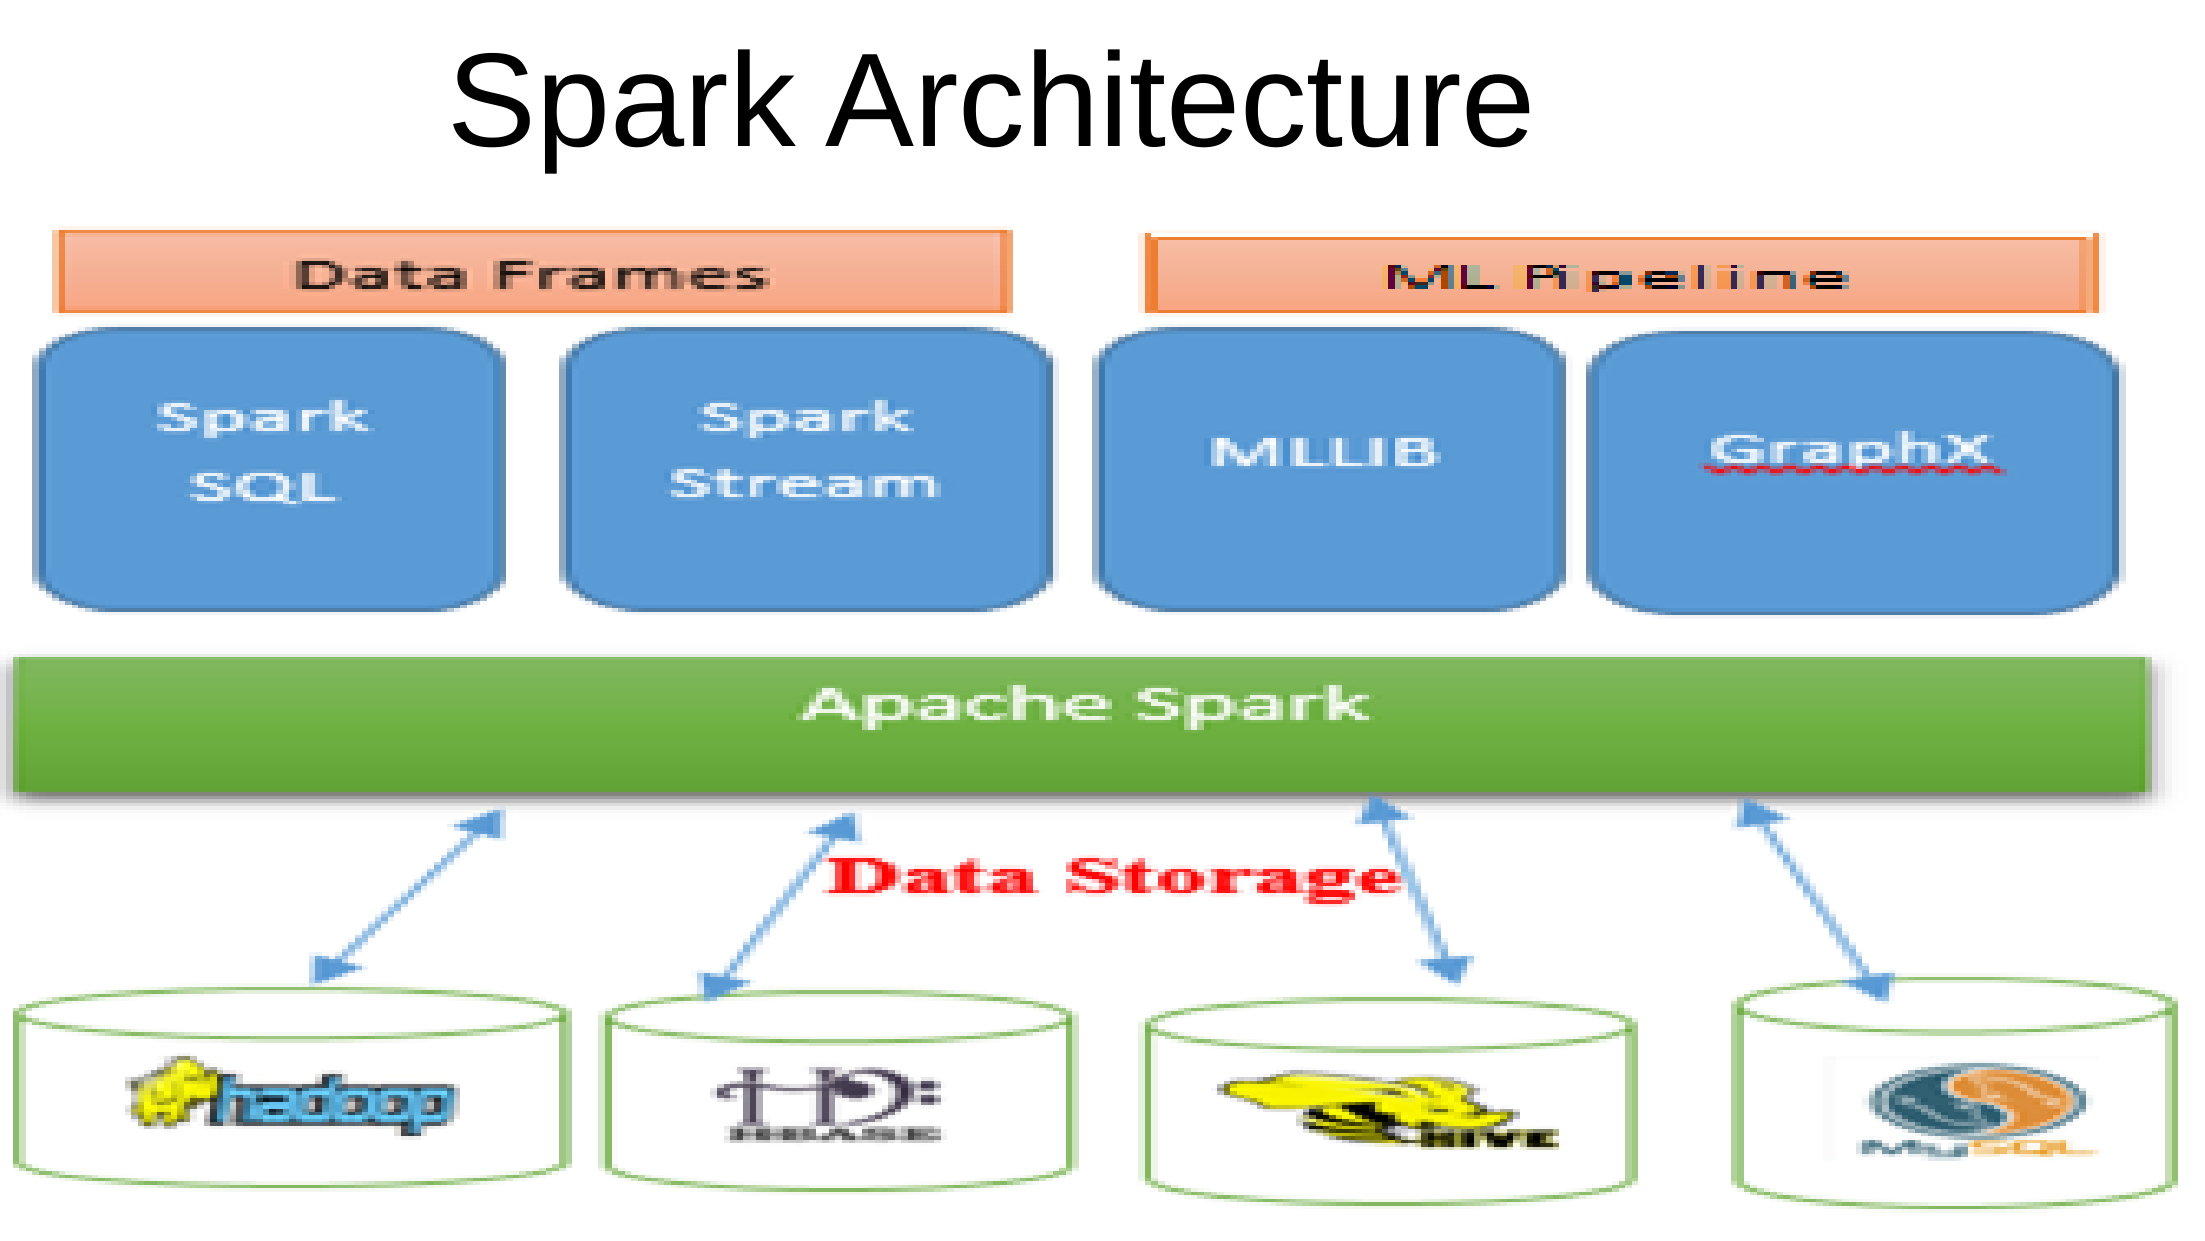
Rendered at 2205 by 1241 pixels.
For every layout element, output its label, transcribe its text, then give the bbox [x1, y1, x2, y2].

picture [0, 206, 2205, 1241]
title Spark Architecture [0, 0, 1985, 206]
